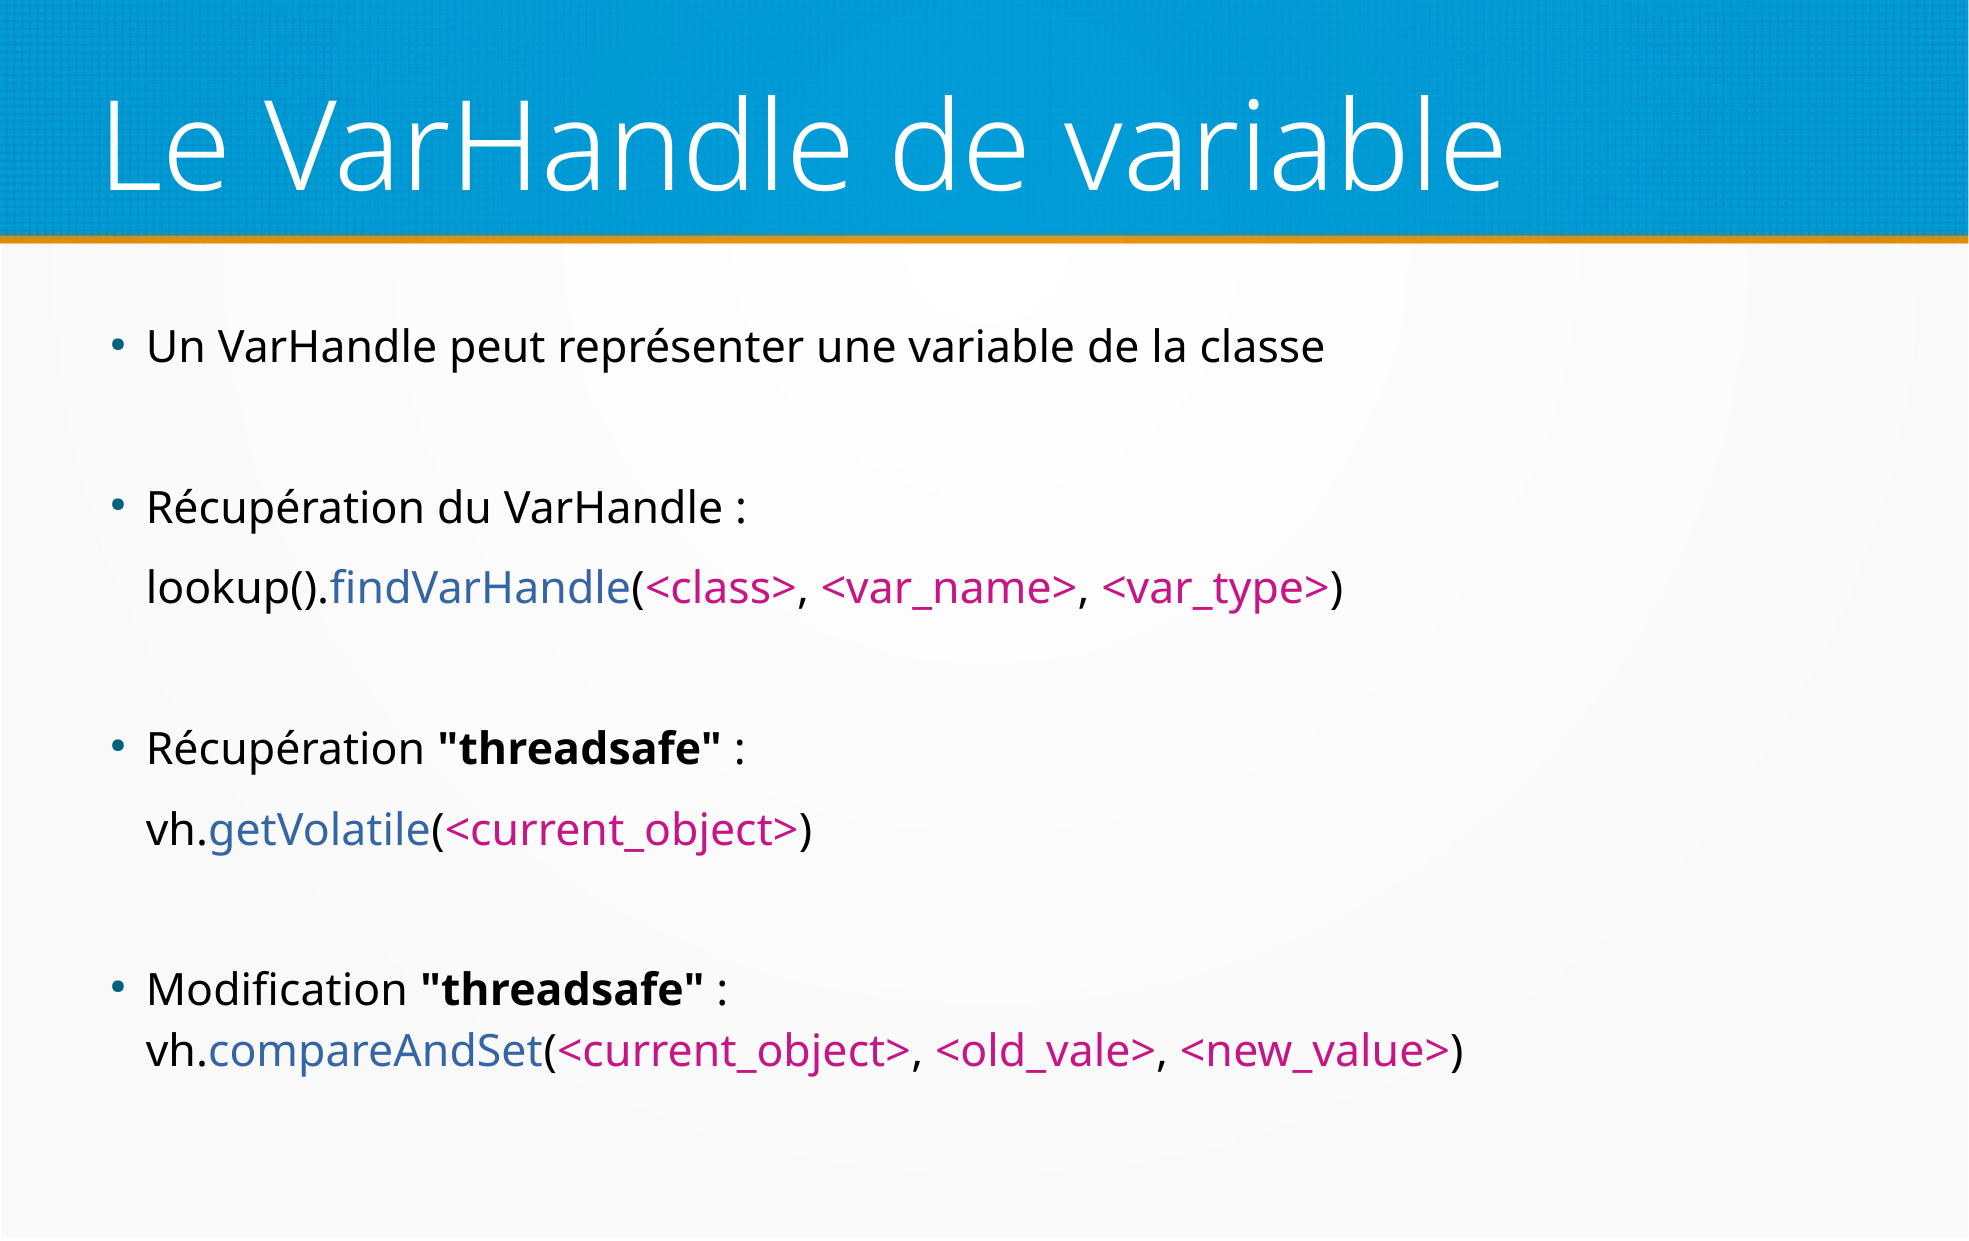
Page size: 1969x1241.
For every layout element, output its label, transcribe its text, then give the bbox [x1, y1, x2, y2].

title Le VarHandle de variable [98, 19, 1870, 227]
picture [0, 233, 1969, 1241]
list Un VarHandle peut représenter une variable de la classe Récupération du VarHandle : lookup().findVarHandle(<class>, <var_name>, <var_type>) Récupération "threadsafe" : vh.getVolatile(<current_object>) Modification "threadsafe" : vh.compareAndSet(<current_object>, <old_vale>, <new_value>) [98, 315, 1861, 1081]
